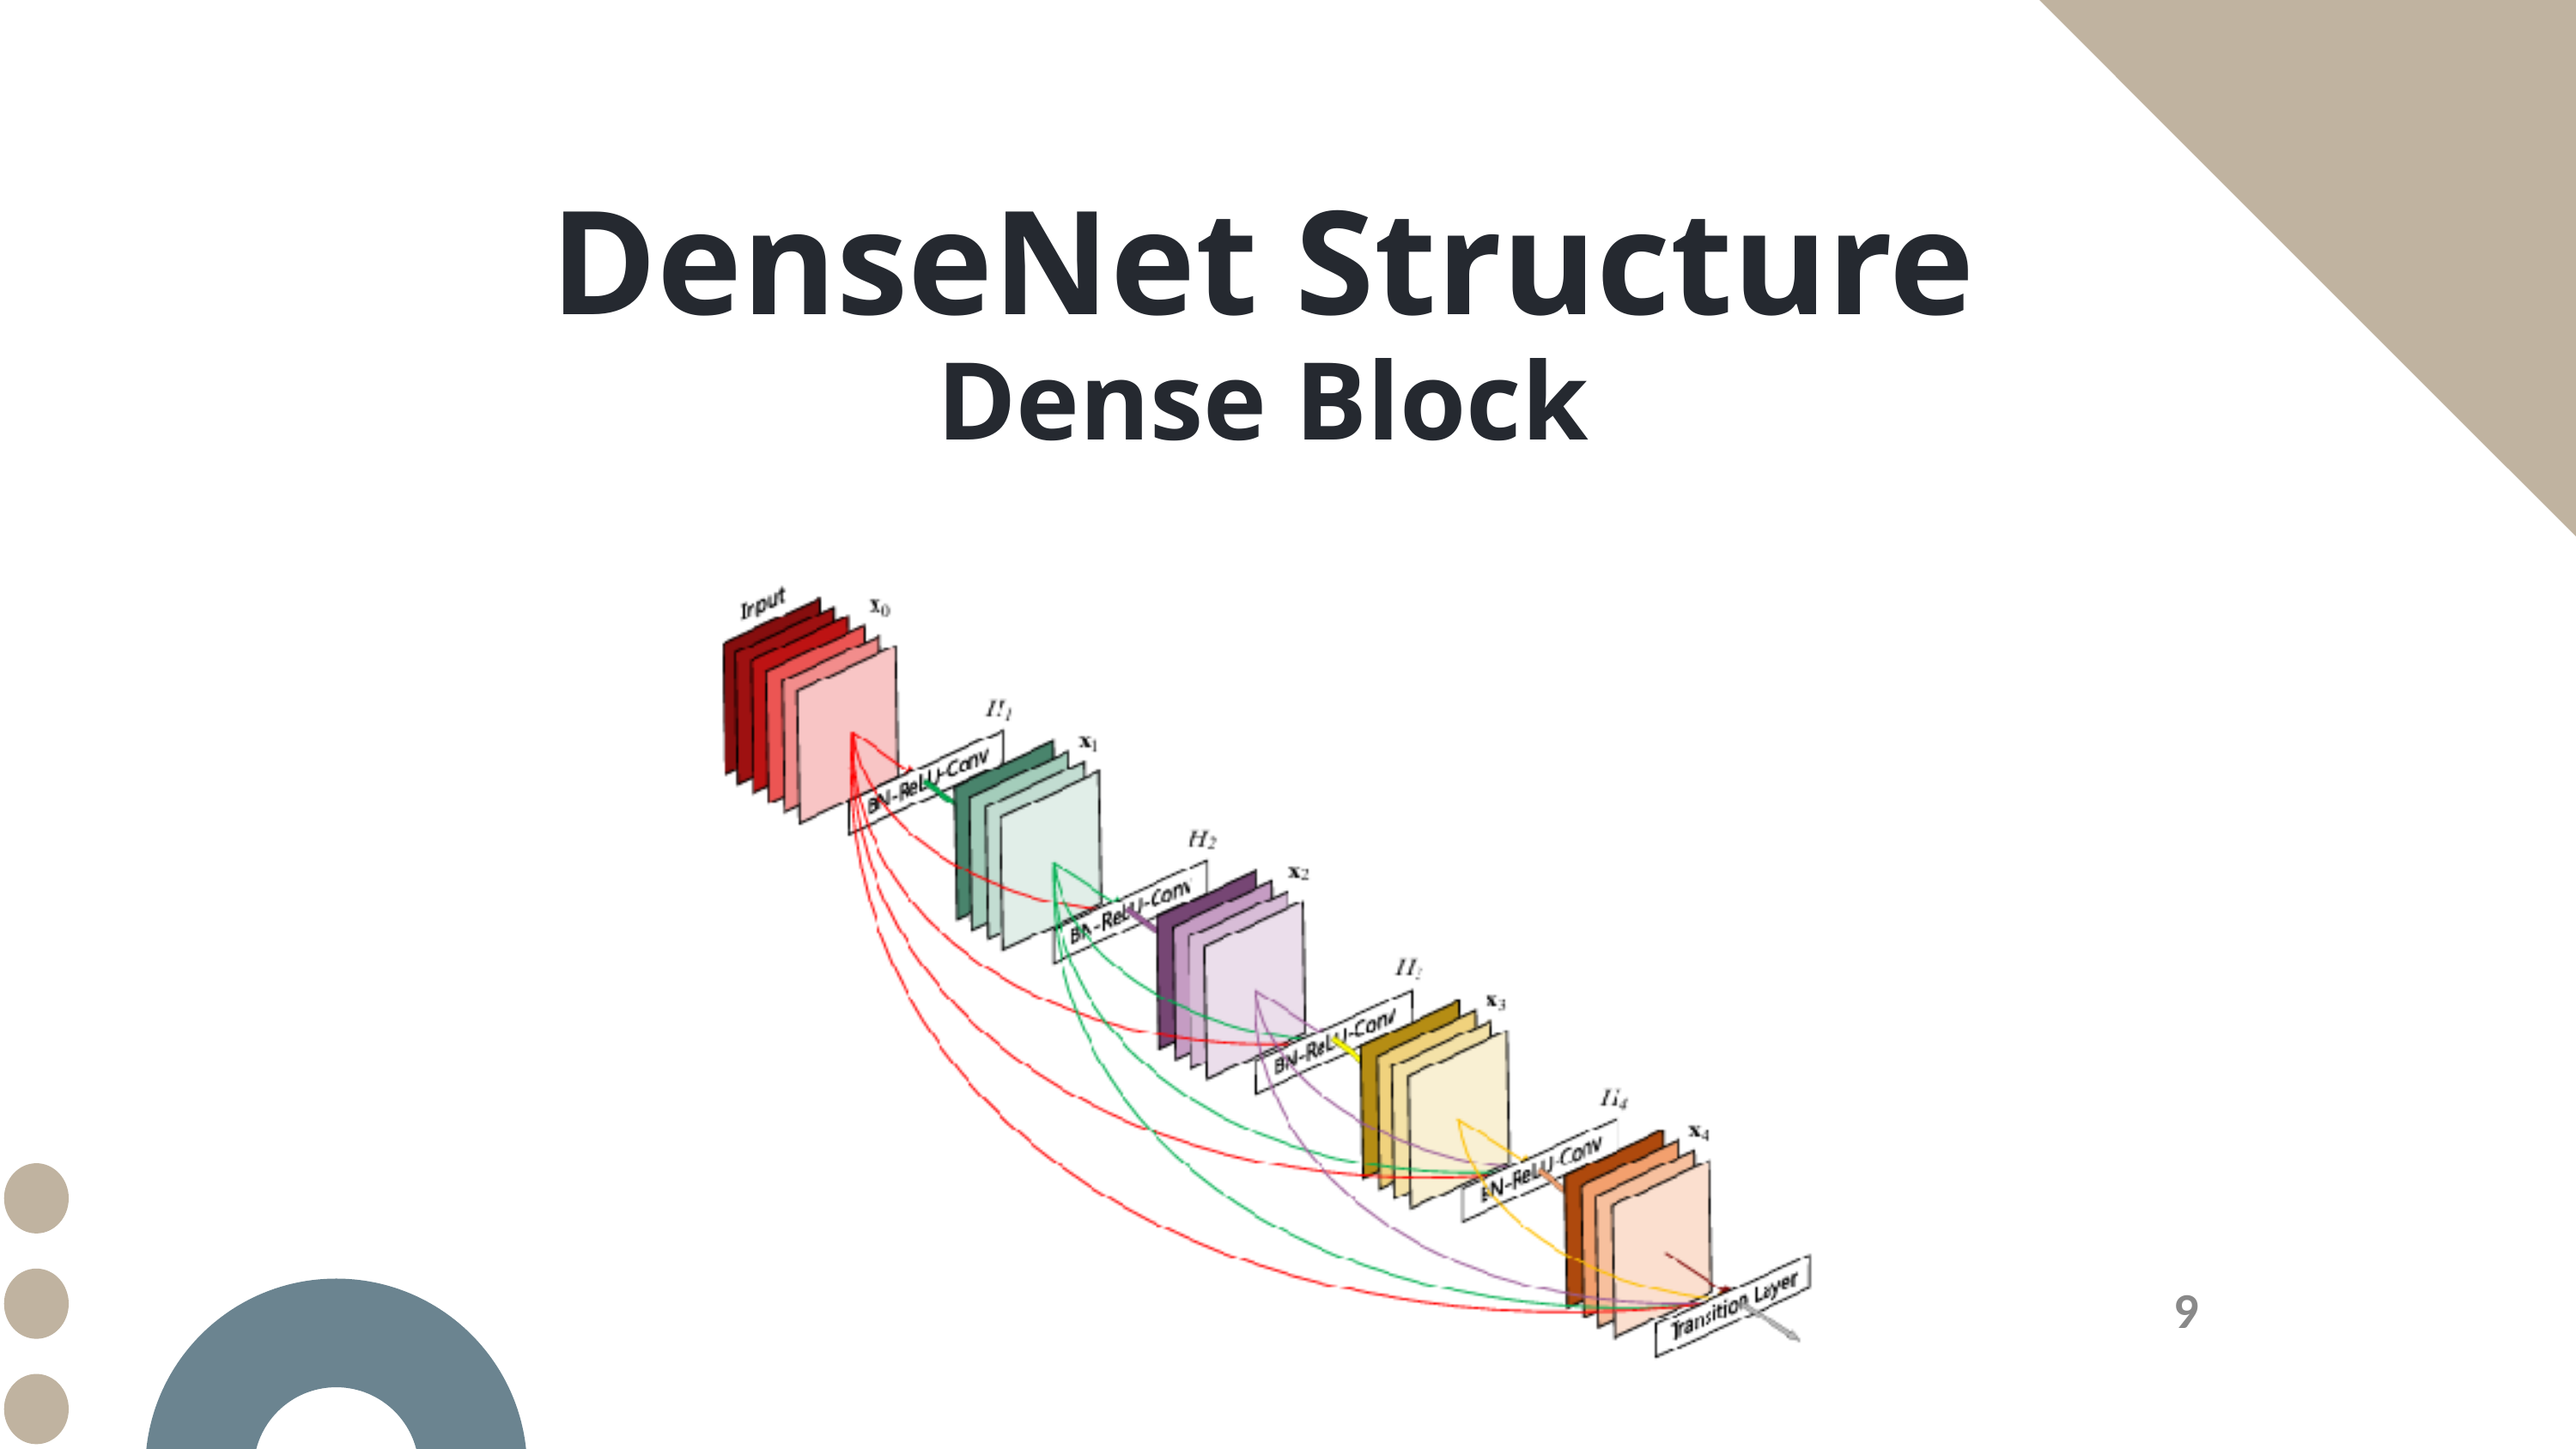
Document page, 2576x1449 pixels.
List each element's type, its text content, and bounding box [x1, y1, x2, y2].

text_box Dense Block [527, 346, 1999, 464]
slide_number 9 [2160, 1271, 2461, 1324]
text_box [144, 1278, 528, 1449]
text_box [0, 1158, 73, 1449]
text_box DenseNet Structure [527, 227, 1999, 346]
picture [625, 463, 1948, 1403]
text_box [2021, 0, 2576, 562]
